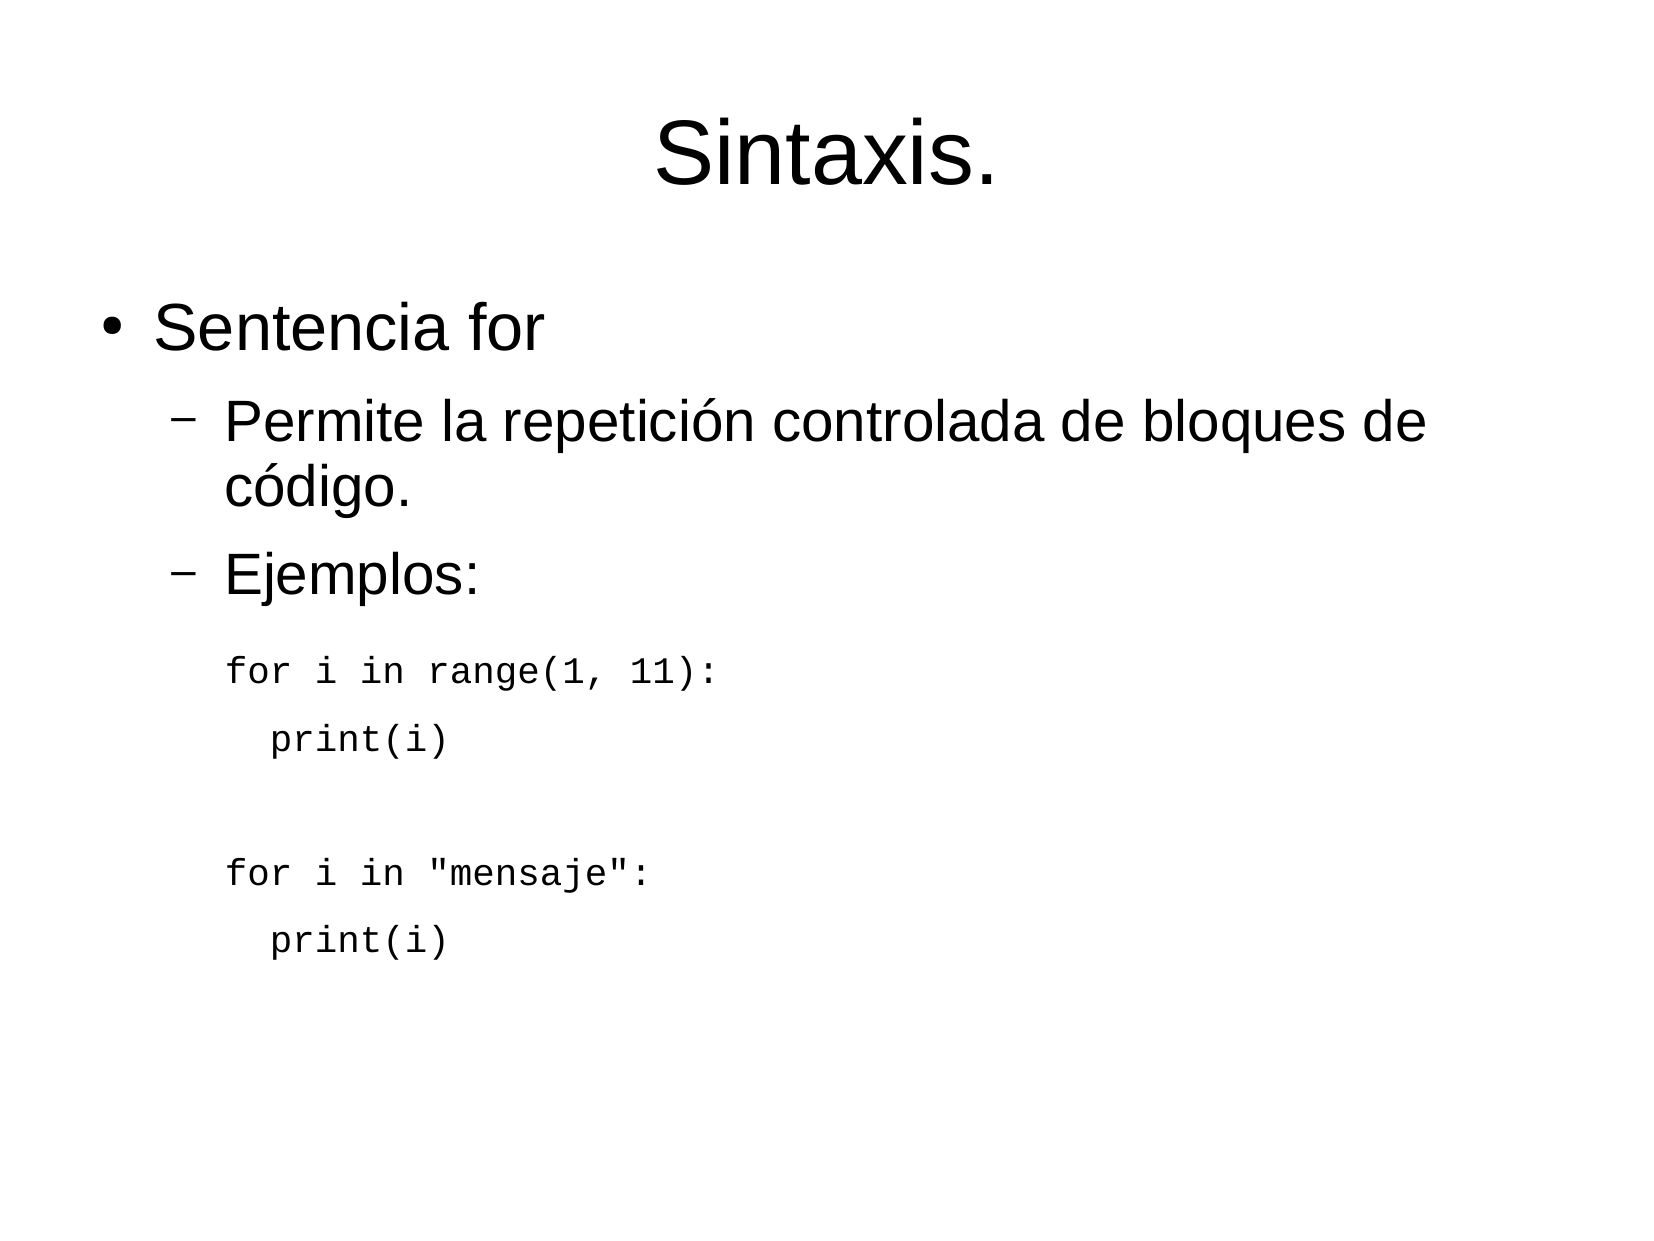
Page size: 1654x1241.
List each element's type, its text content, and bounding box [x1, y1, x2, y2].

text_box for i in range(1, 11): print(i) for i in "mensaje": print(i) [210, 645, 781, 1038]
list Sentencia for Permite la repetición controlada de bloques de código. Ejemplos: [82, 290, 1571, 1010]
title Sintaxis. [82, 49, 1571, 257]
